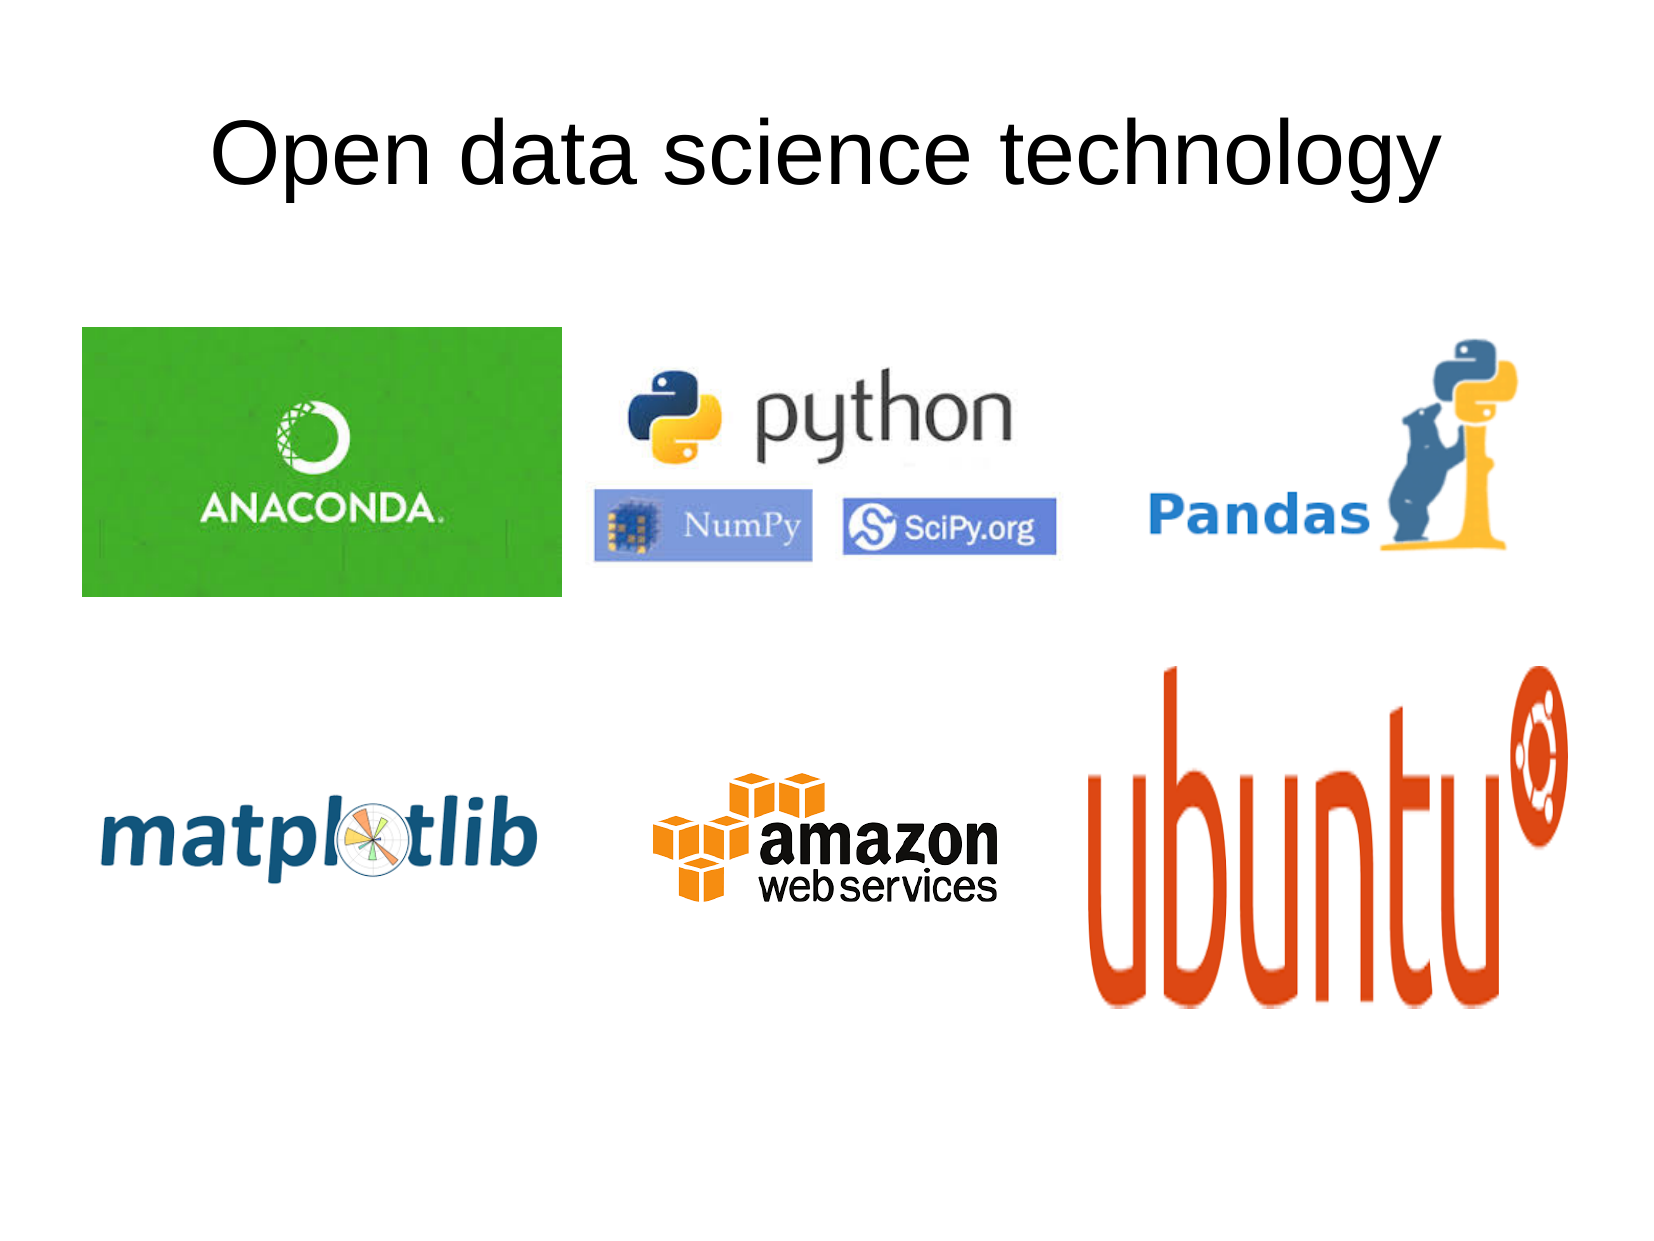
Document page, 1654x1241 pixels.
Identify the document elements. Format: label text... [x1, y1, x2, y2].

picture [82, 779, 562, 895]
picture [653, 773, 997, 902]
picture [1088, 666, 1568, 1009]
picture [585, 355, 1065, 568]
picture [1088, 337, 1568, 587]
title Open data science technology [82, 49, 1571, 257]
picture [82, 327, 562, 597]
